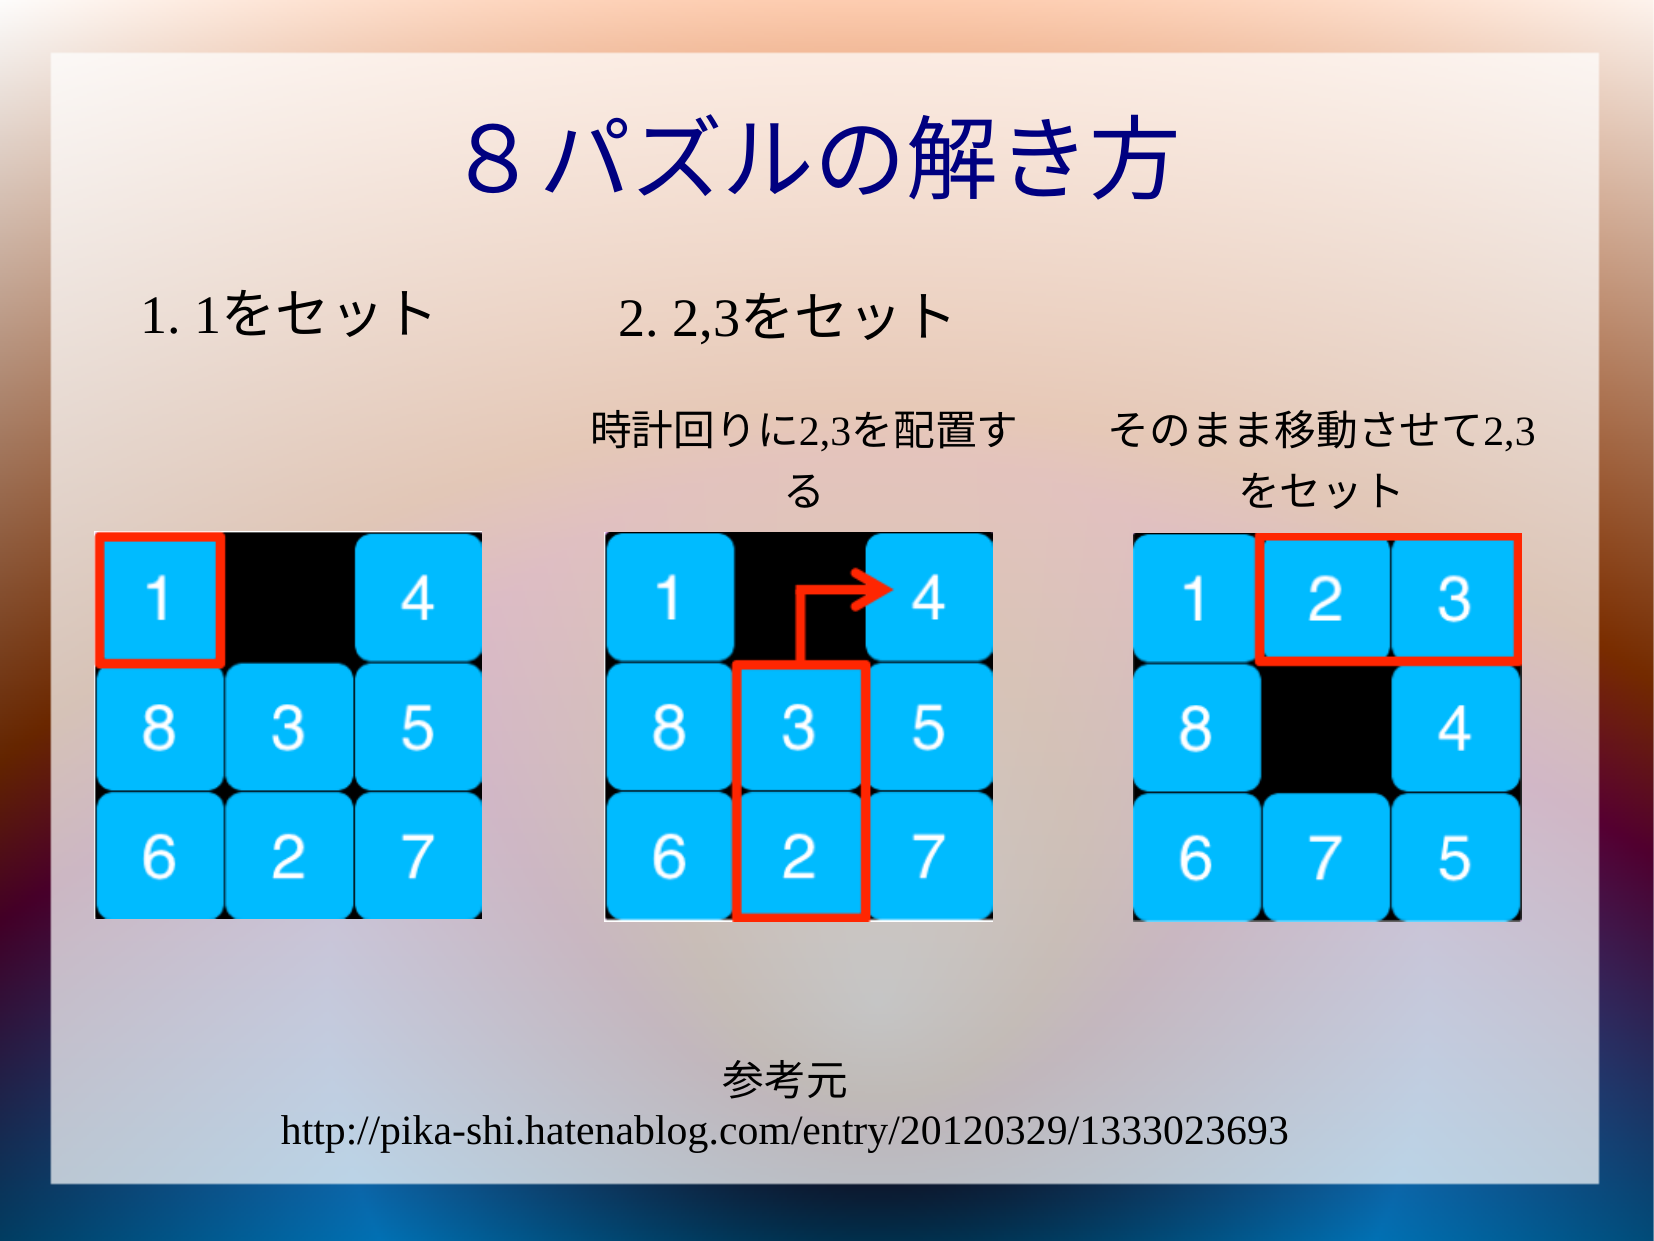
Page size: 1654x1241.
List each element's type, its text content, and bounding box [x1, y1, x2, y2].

text_box 1. 1をセット [82, 254, 497, 367]
text_box そのまま移動させて2,3をセット [1098, 401, 1545, 514]
text_box 2. 2,3をセット [581, 256, 995, 369]
picture [0, 0, 1654, 1241]
subtitle 参考元 http://pika-shi.hatenablog.com/entry/20120329/1333023693 [129, 1044, 1441, 1157]
text_box 時計回りに2,3を配置する [581, 401, 1028, 514]
title ８パズルの解き方 [82, 49, 1548, 257]
